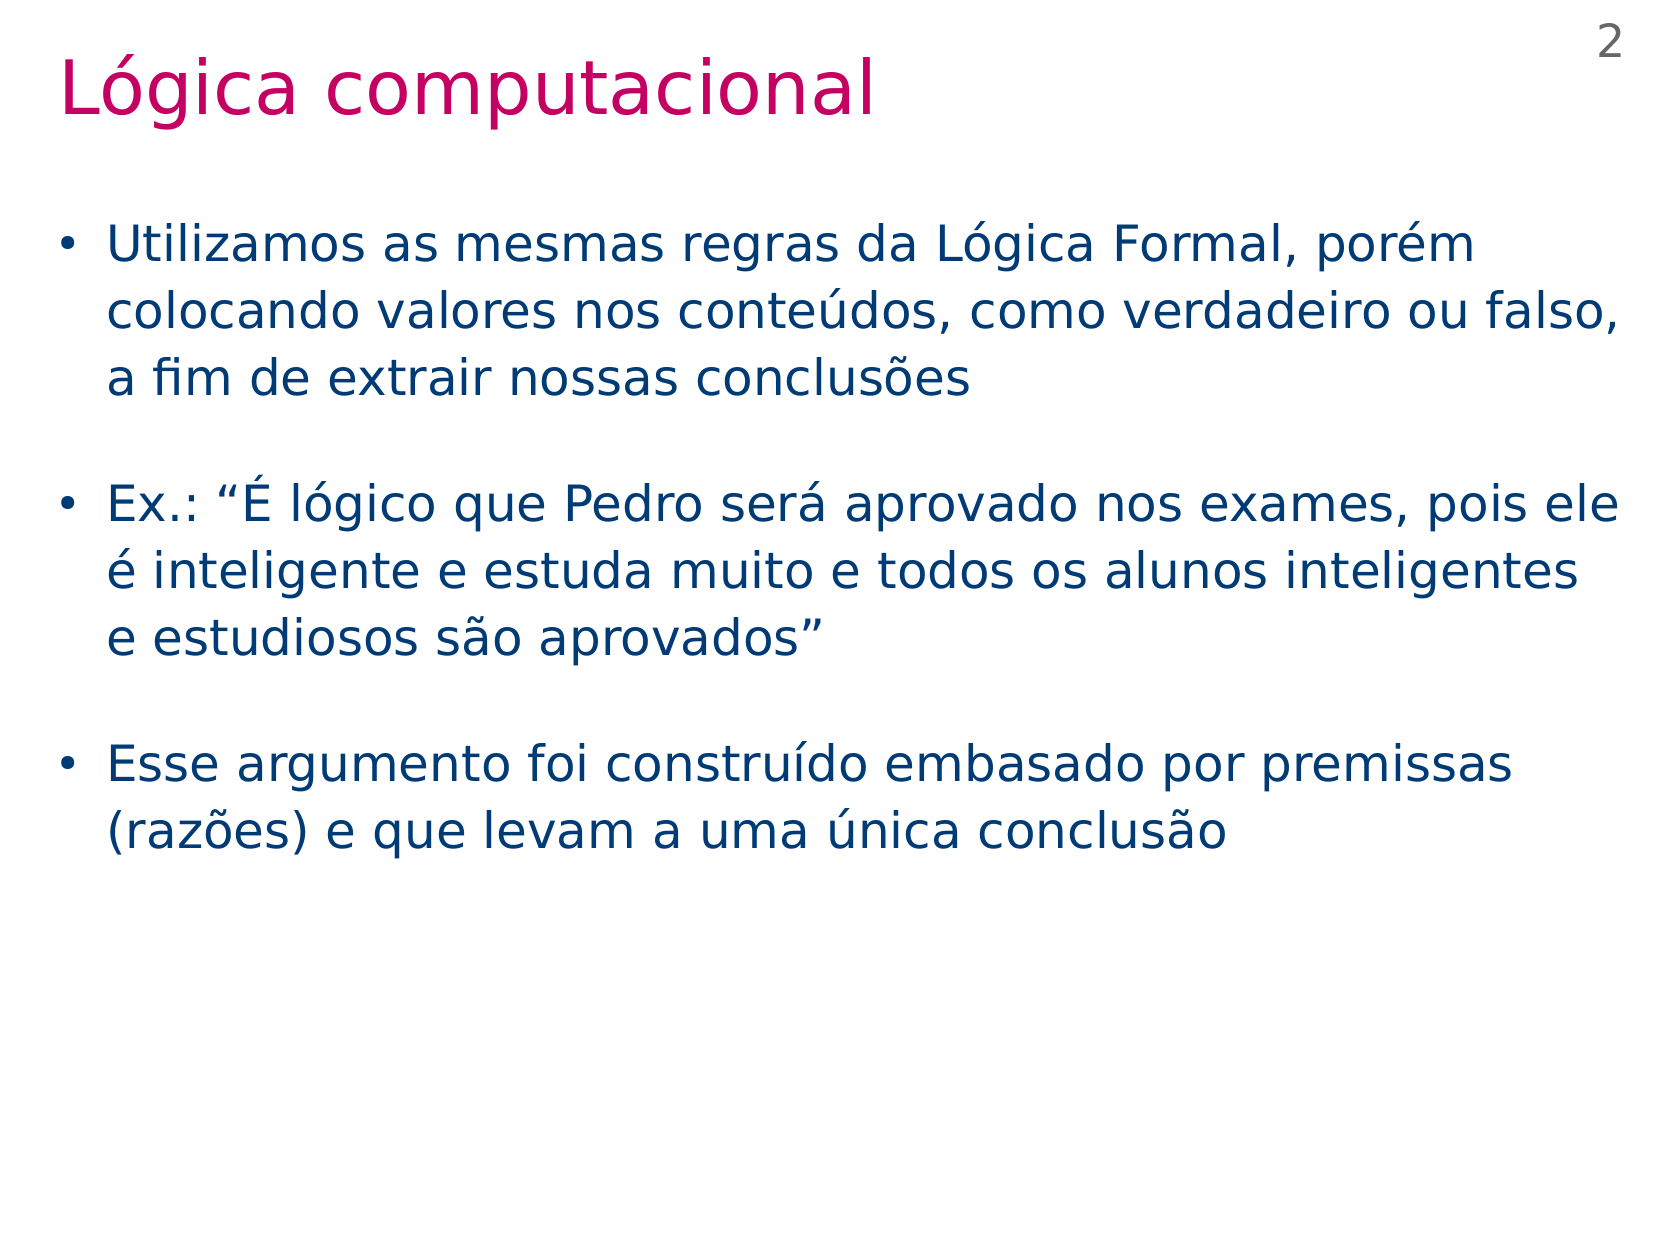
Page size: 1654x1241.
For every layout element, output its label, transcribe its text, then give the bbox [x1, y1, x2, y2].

list Utilizamos as mesmas regras da Lógica Formal, porém colocando valores nos conteúdos, como verdadeiro ou falso, a fim de extrair nossas conclusões Ex.: “É lógico que Pedro será aprovado nos exames, pois ele é inteligente e estuda muito e todos os alunos inteligentes e estudiosos são aprovados” Esse argumento foi construído embasado por premissas (razões) e que levam a uma única conclusão [59, 206, 1625, 1211]
title Lógica computacional [59, 29, 1625, 148]
